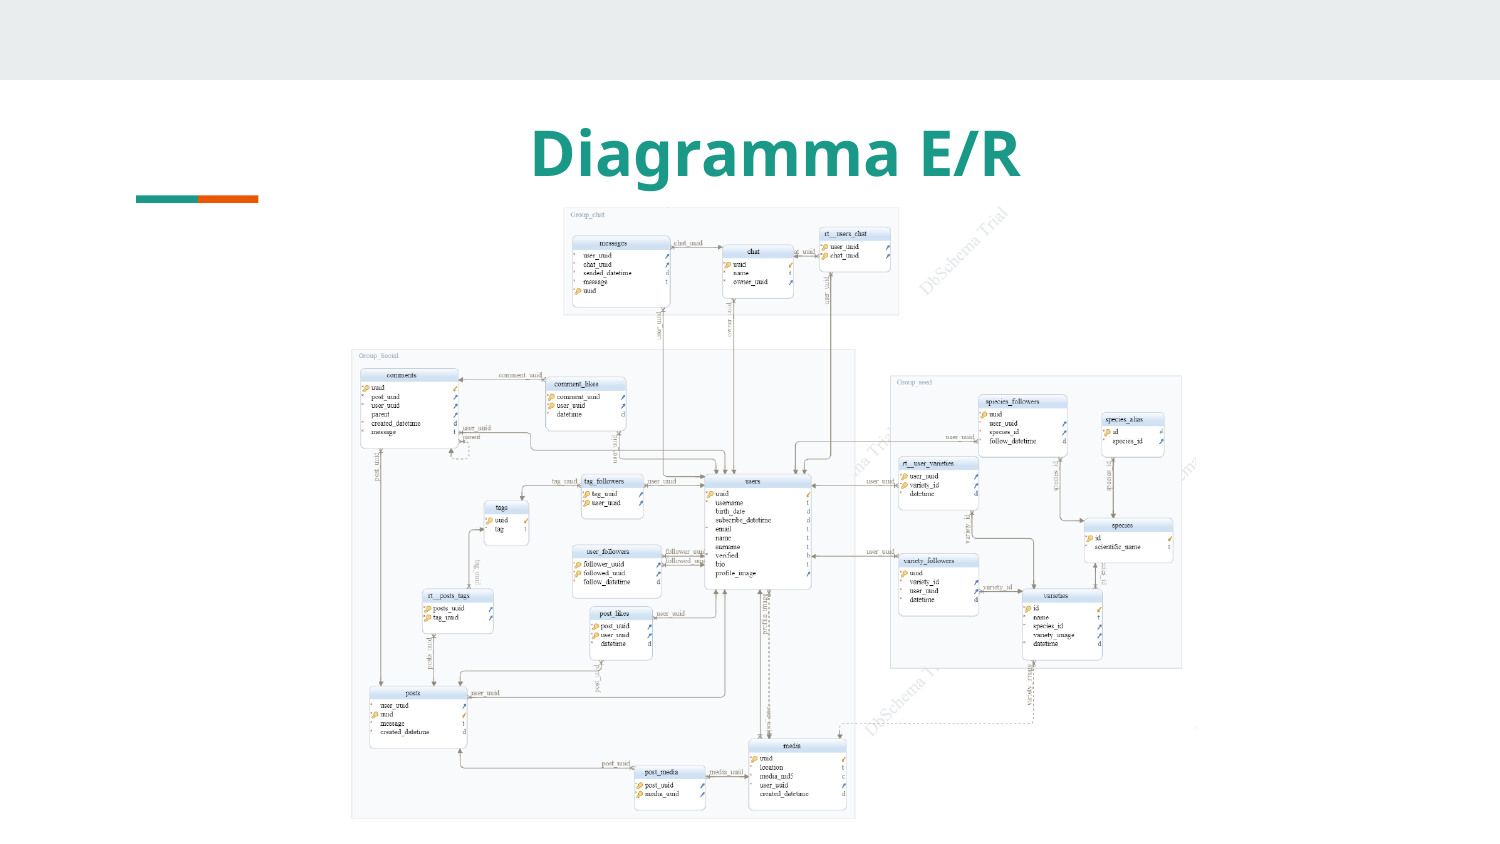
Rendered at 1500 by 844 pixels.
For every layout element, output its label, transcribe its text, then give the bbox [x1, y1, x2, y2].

title Diagramma E/R [514, 98, 1161, 187]
picture [337, 198, 1196, 823]
